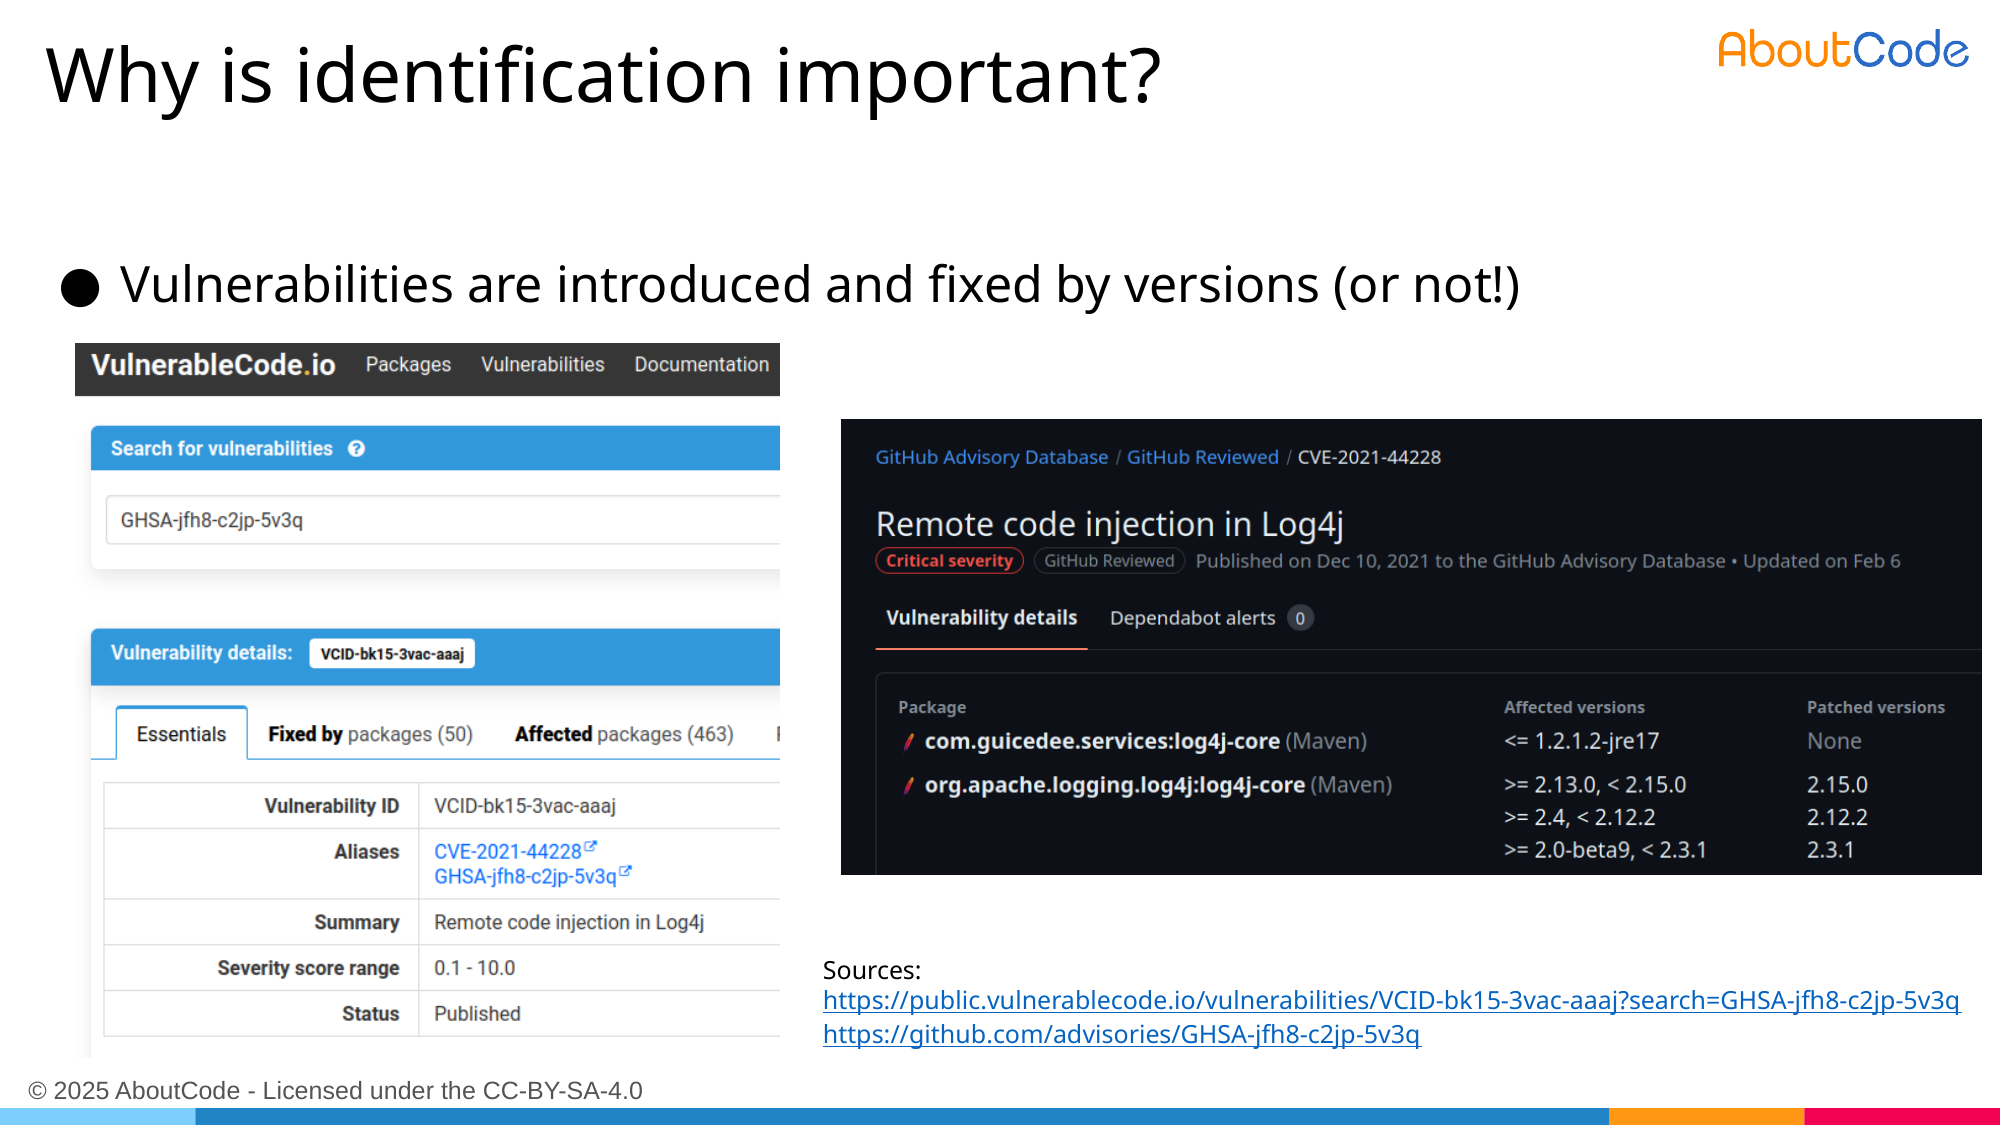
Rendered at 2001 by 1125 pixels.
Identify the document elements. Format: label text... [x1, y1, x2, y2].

title Why is identification important? [30, 20, 1807, 133]
picture [1807, 29, 1969, 67]
picture [75, 343, 780, 1058]
text_box Sources: https://public.vulnerablecode.io/vulnerabilities/VCID-bk15-3vac-aaaj?search=GHSA-jfh8-c2jp-5v3q https://github.com/advisories/GHSA-jfh8-c2jp-5v3q [807, 939, 1983, 1071]
list Vulnerabilities are introduced and fixed by versions (or not!) [30, 228, 1982, 1071]
picture [841, 419, 1982, 875]
